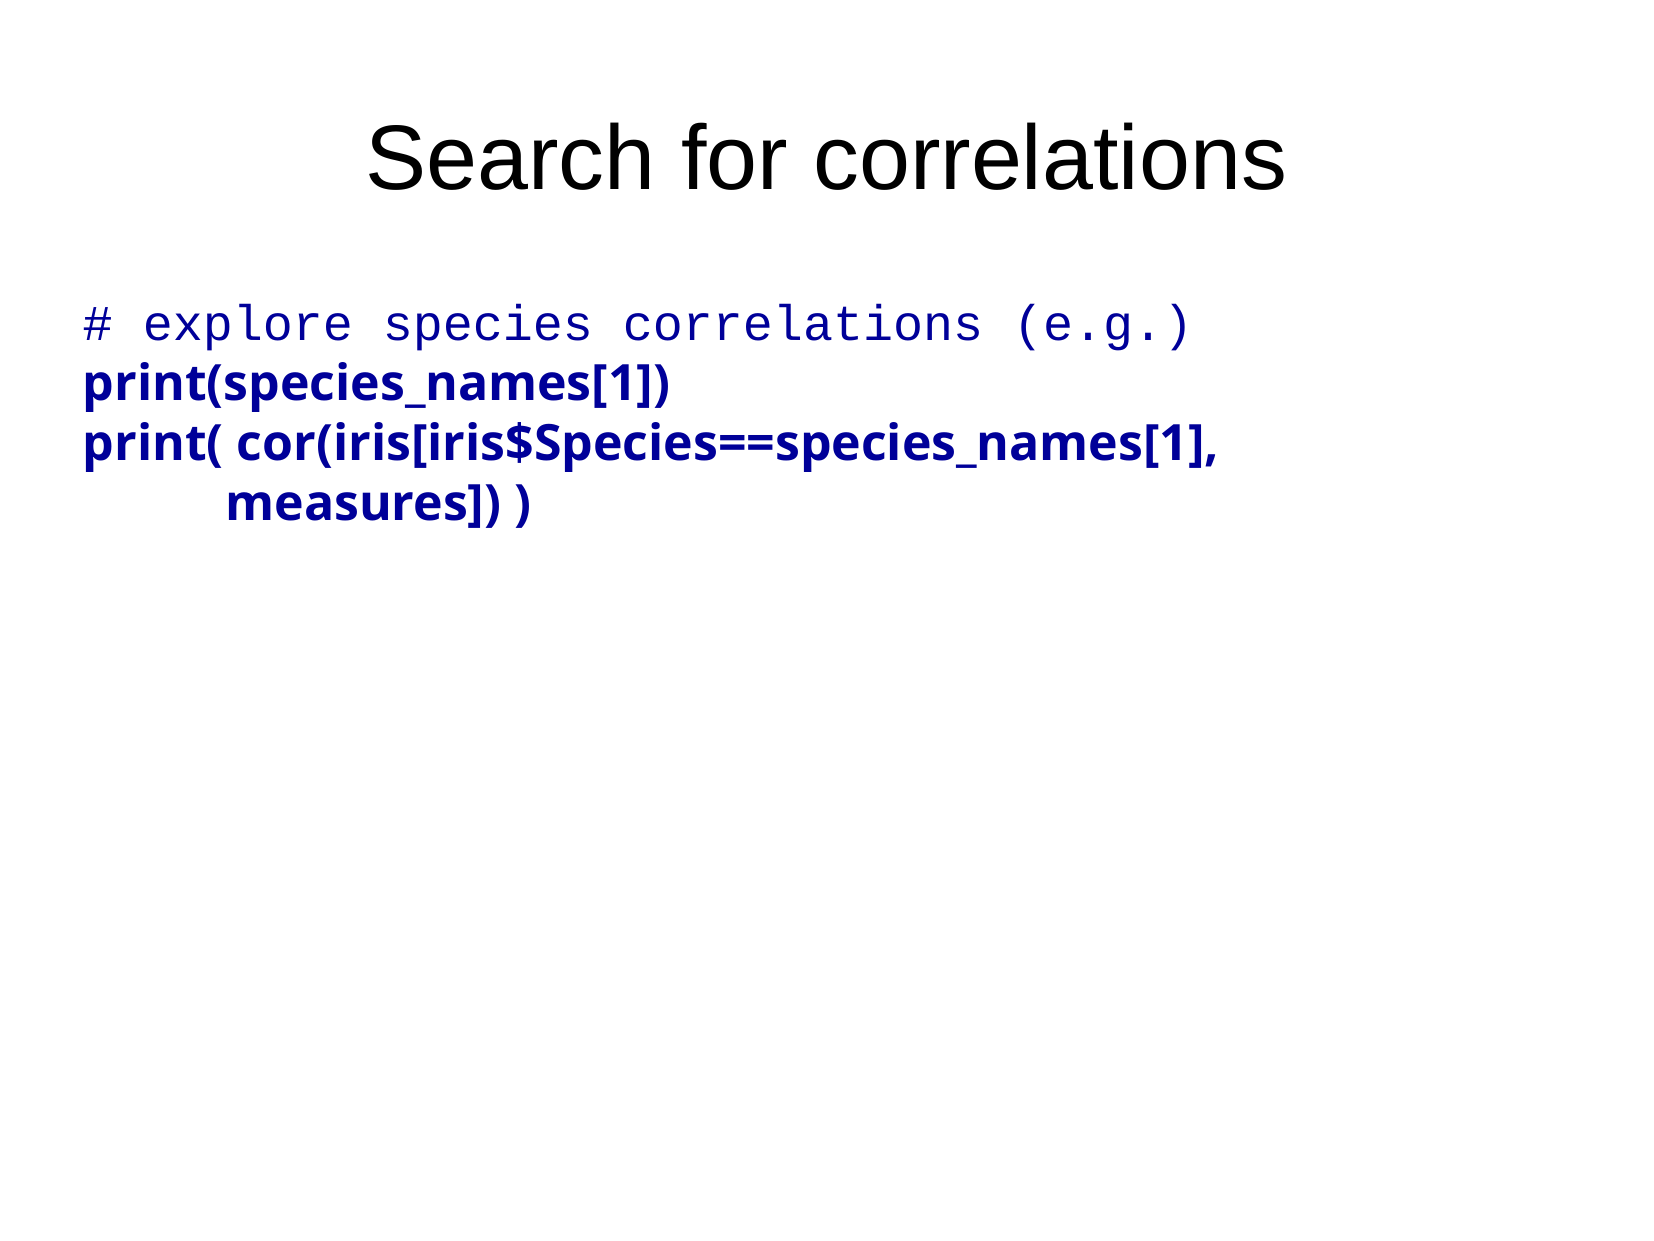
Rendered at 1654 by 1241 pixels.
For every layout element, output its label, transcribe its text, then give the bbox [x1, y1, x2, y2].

text_box # explore species correlations (e.g.) print(species_names[1]) print( cor(iris[iris$Species==species_names[1], measures]) ) [82, 290, 1571, 1087]
text_box Search for correlations [82, 49, 1571, 257]
